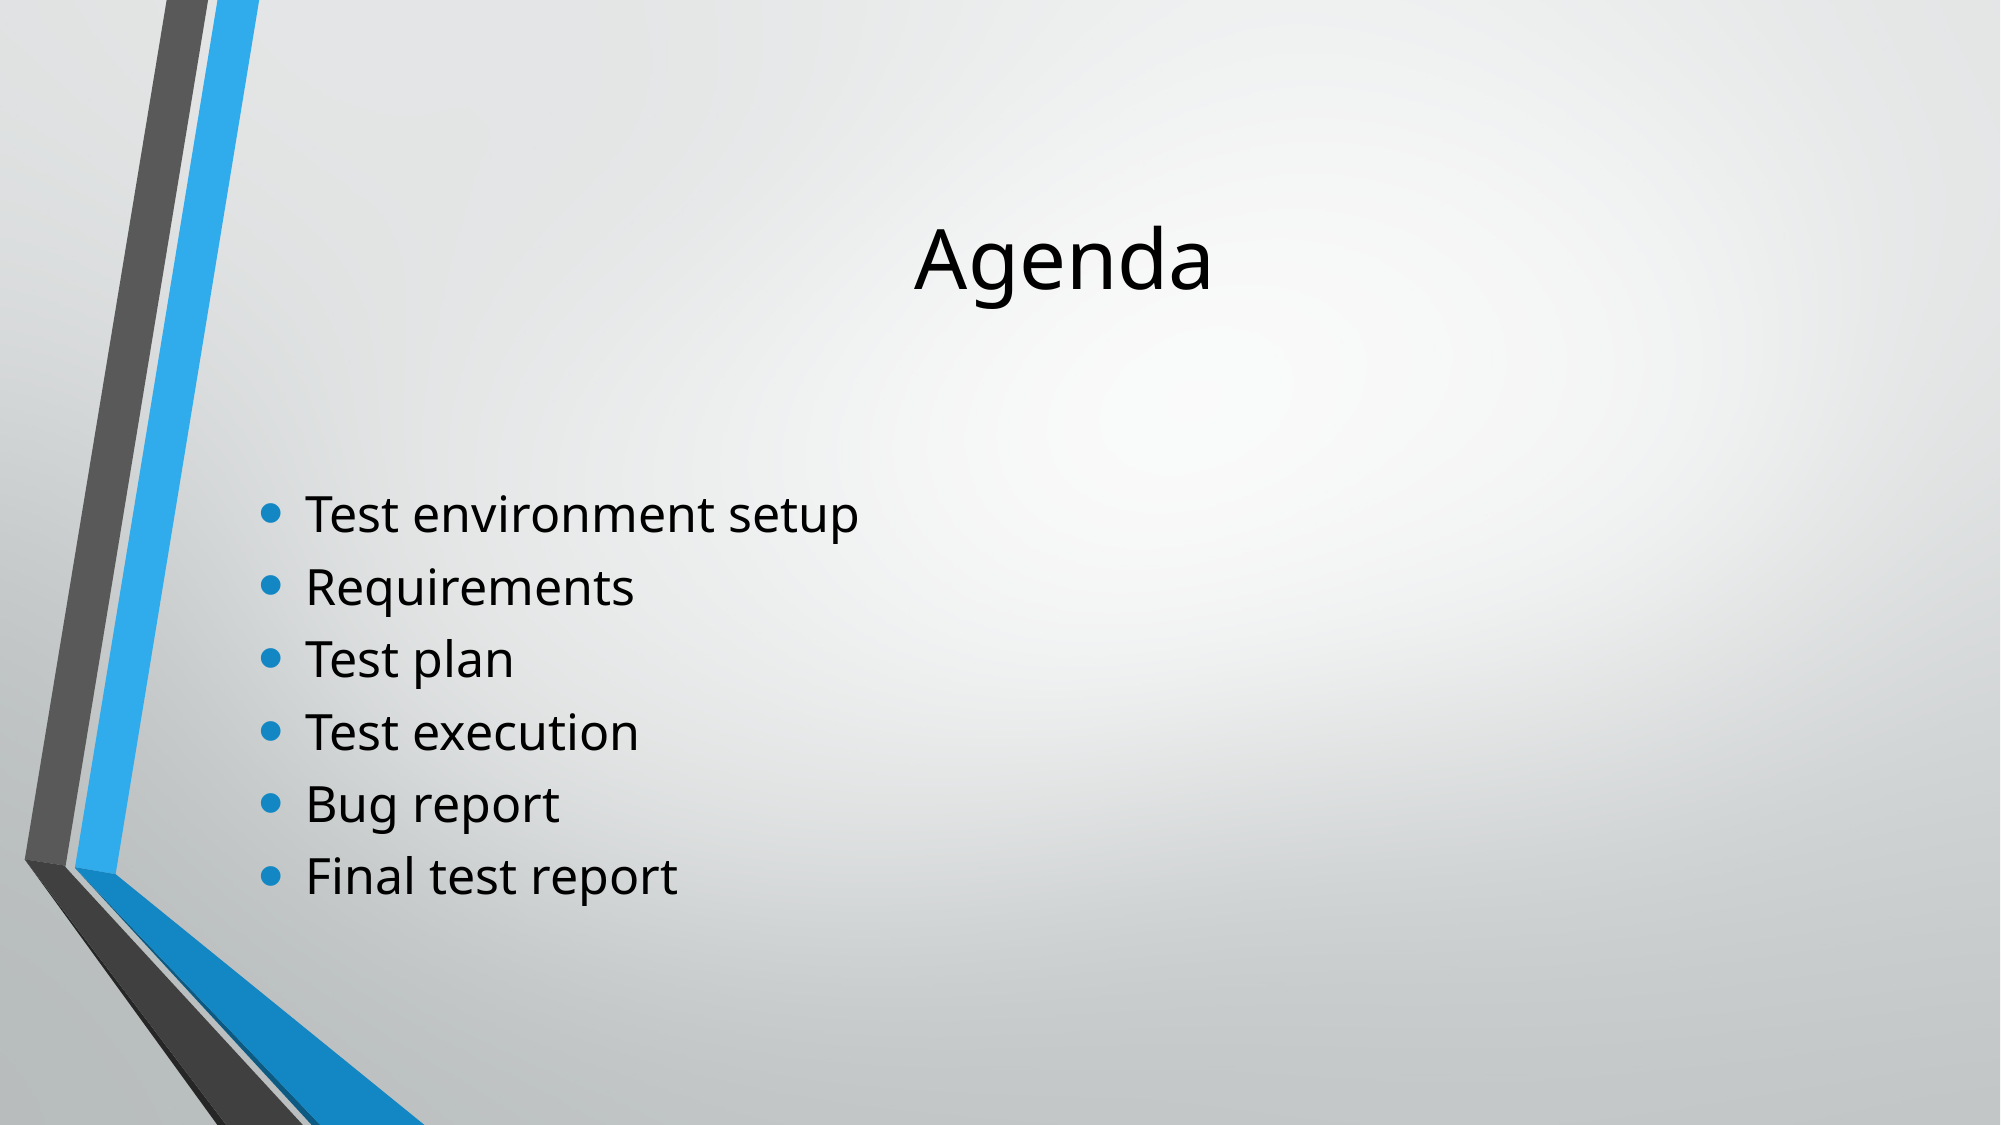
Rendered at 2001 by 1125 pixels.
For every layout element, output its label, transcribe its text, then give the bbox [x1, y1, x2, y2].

list Test environment setup Requirements Test plan Test execution Bug report Final test report [243, 437, 1887, 950]
title Agenda [243, 112, 1887, 400]
